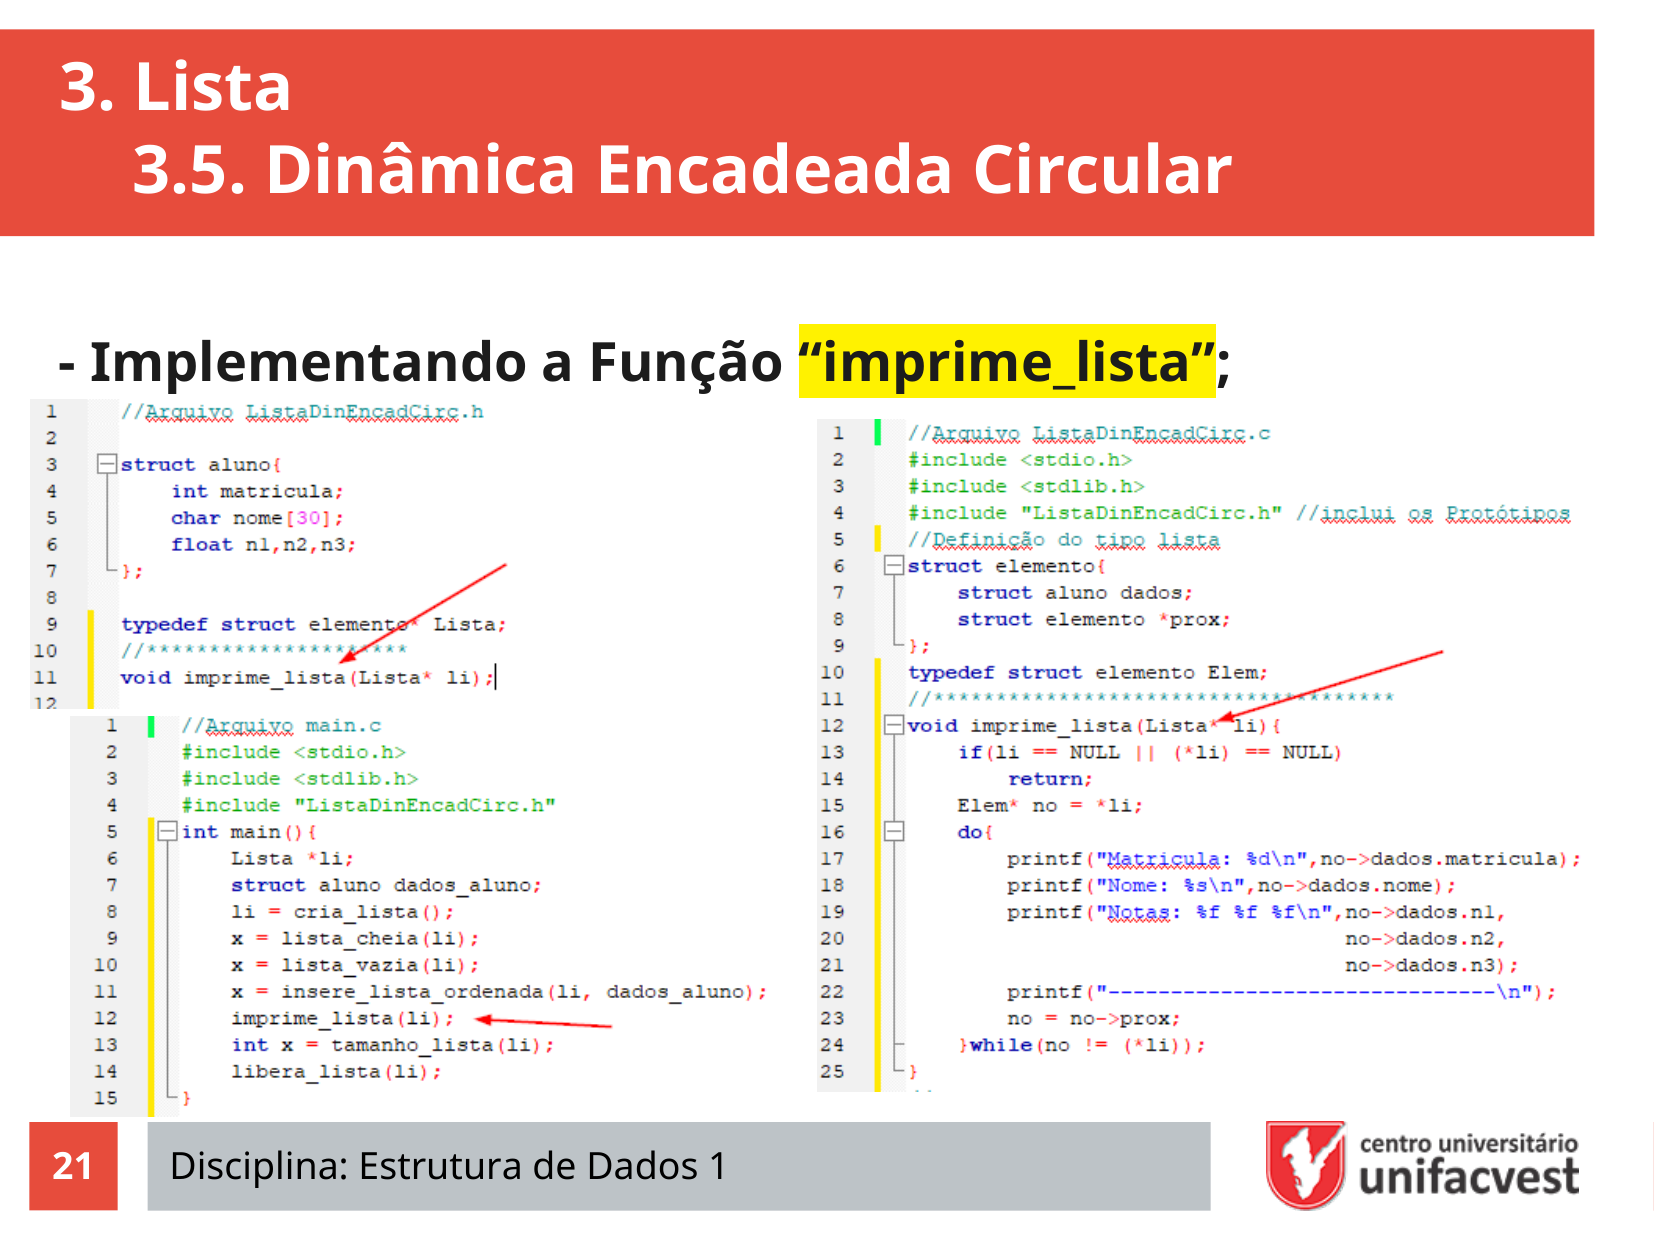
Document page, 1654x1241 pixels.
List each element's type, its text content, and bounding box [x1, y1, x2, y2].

picture [30, 399, 520, 709]
picture [70, 716, 779, 1117]
title 3. Lista 3.5. Dinâmica Encadeada Circular [59, 59, 1595, 207]
list - Implementando a Função “imprime_lista”; [59, 324, 1566, 1093]
text_box Disciplina: Estrutura de Dados 1 [154, 1132, 1205, 1196]
text_box [1238, 1120, 1654, 1212]
picture [1266, 1121, 1579, 1211]
picture [817, 419, 1607, 1092]
